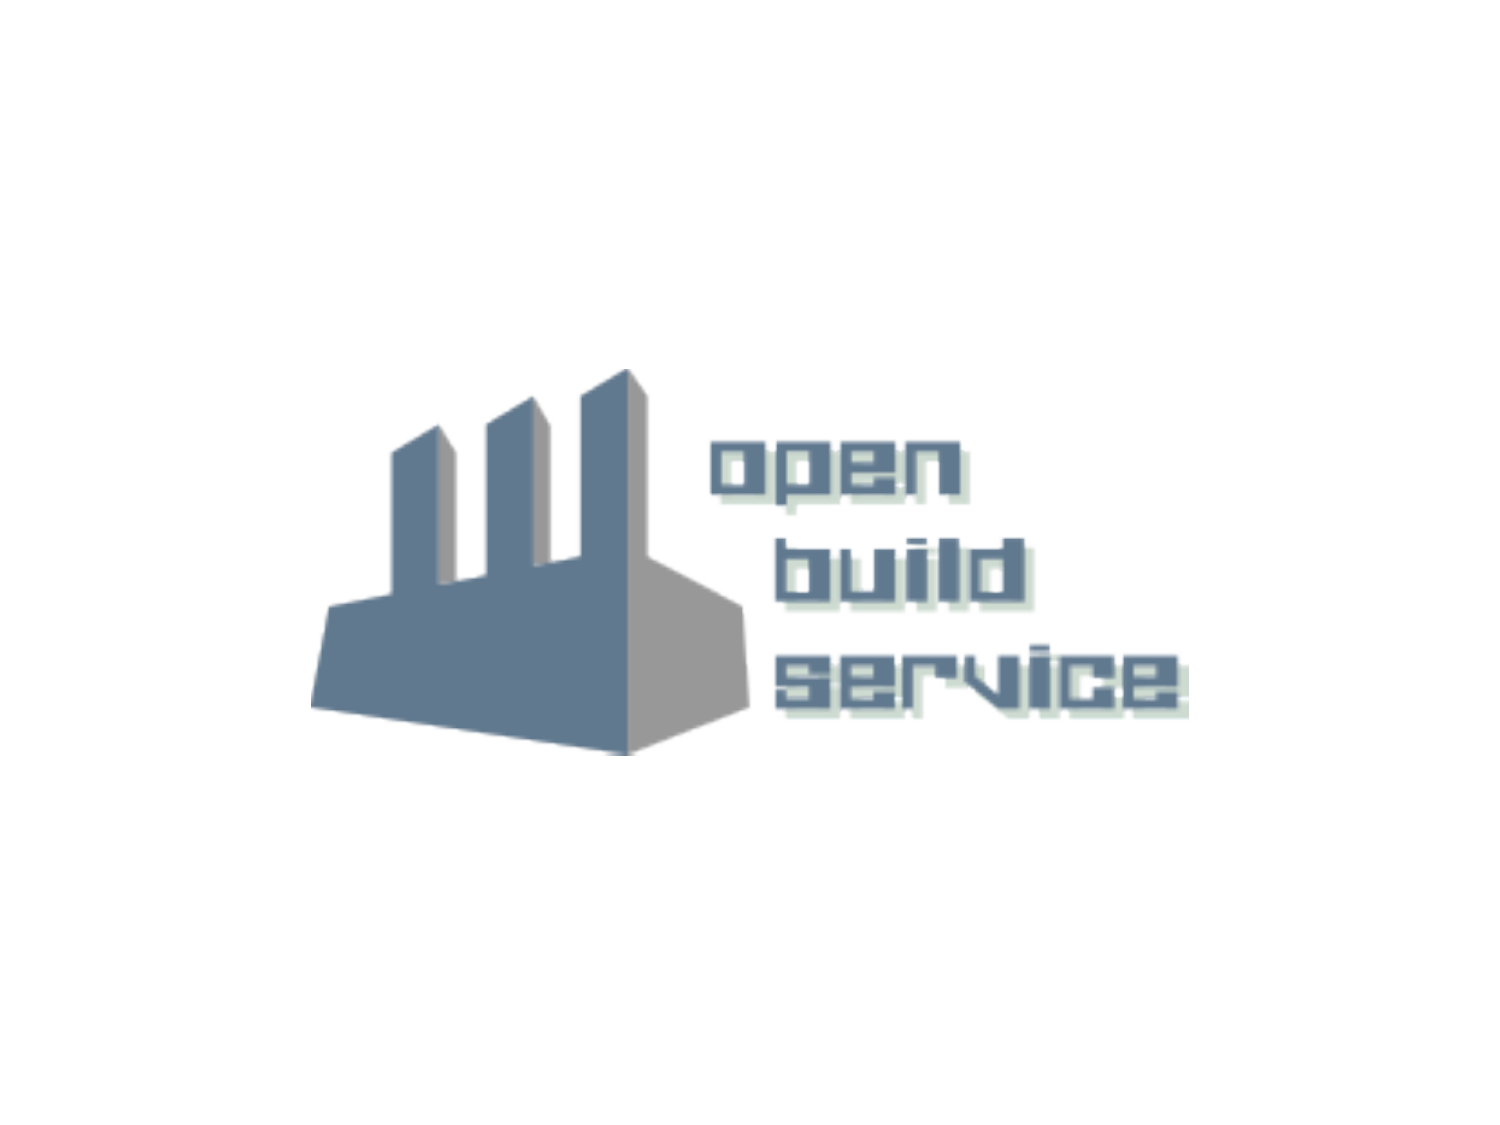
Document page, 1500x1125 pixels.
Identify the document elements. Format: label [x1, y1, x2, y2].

picture [311, 369, 1189, 756]
